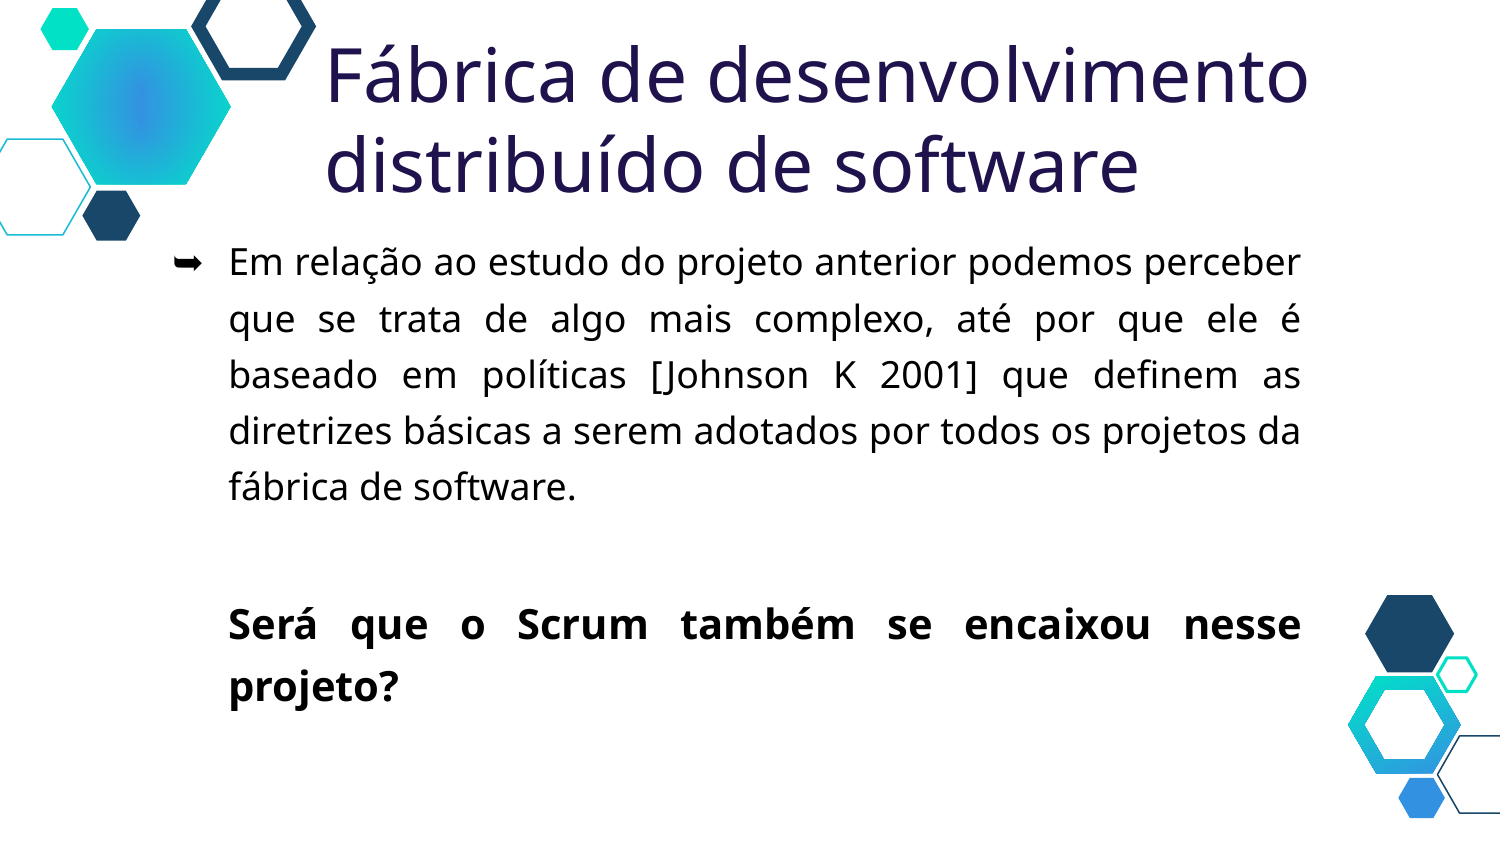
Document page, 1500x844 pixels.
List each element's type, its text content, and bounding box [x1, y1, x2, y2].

title Fábrica de desenvolvimento distribuído de software [309, 116, 1349, 222]
list Em relação ao estudo do projeto anterior podemos perceber que se trata de algo mais complexo, até por que ele é baseado em políticas [Johnson K 2001] que definem as diretrizes básicas a serem adotados por todos os projetos da fábrica de software. Será que o Scrum também se encaixou nesse projeto? [138, 212, 1318, 750]
